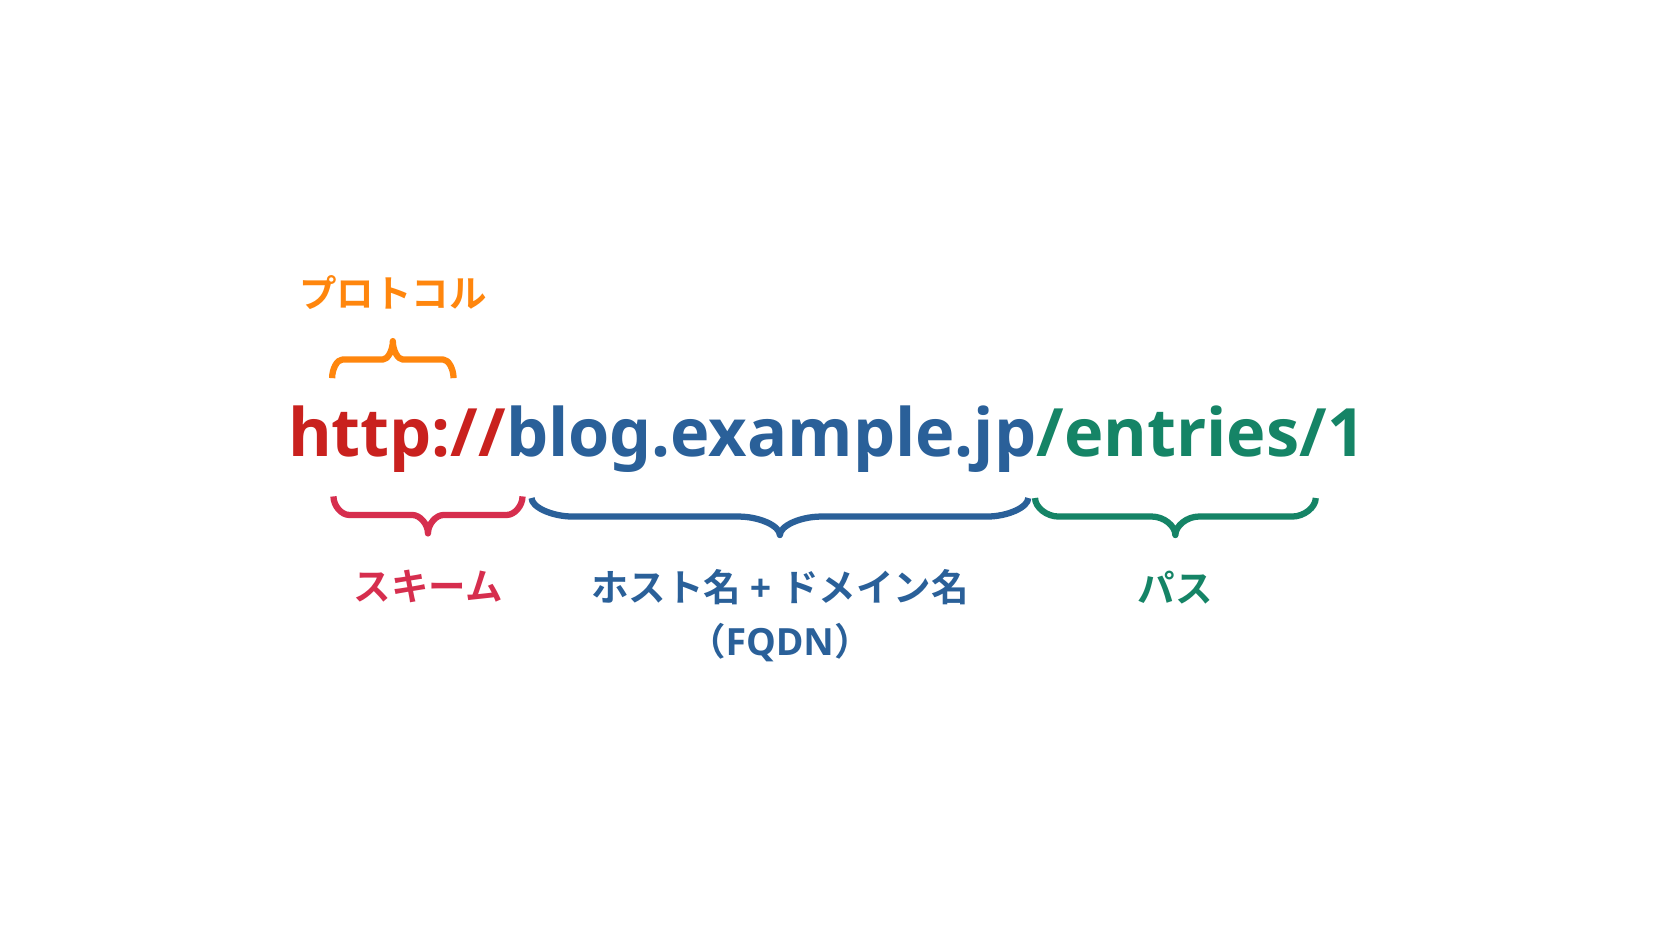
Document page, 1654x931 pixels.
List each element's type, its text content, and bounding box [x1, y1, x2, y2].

text_box スキーム [319, 549, 537, 619]
text_box http://blog.example.jp/entries/1 [214, 378, 1440, 490]
text_box プロトコル [277, 256, 508, 326]
text_box ホスト名 + ドメイン名（FQDN） [545, 550, 1014, 674]
text_box パス [1067, 551, 1284, 621]
